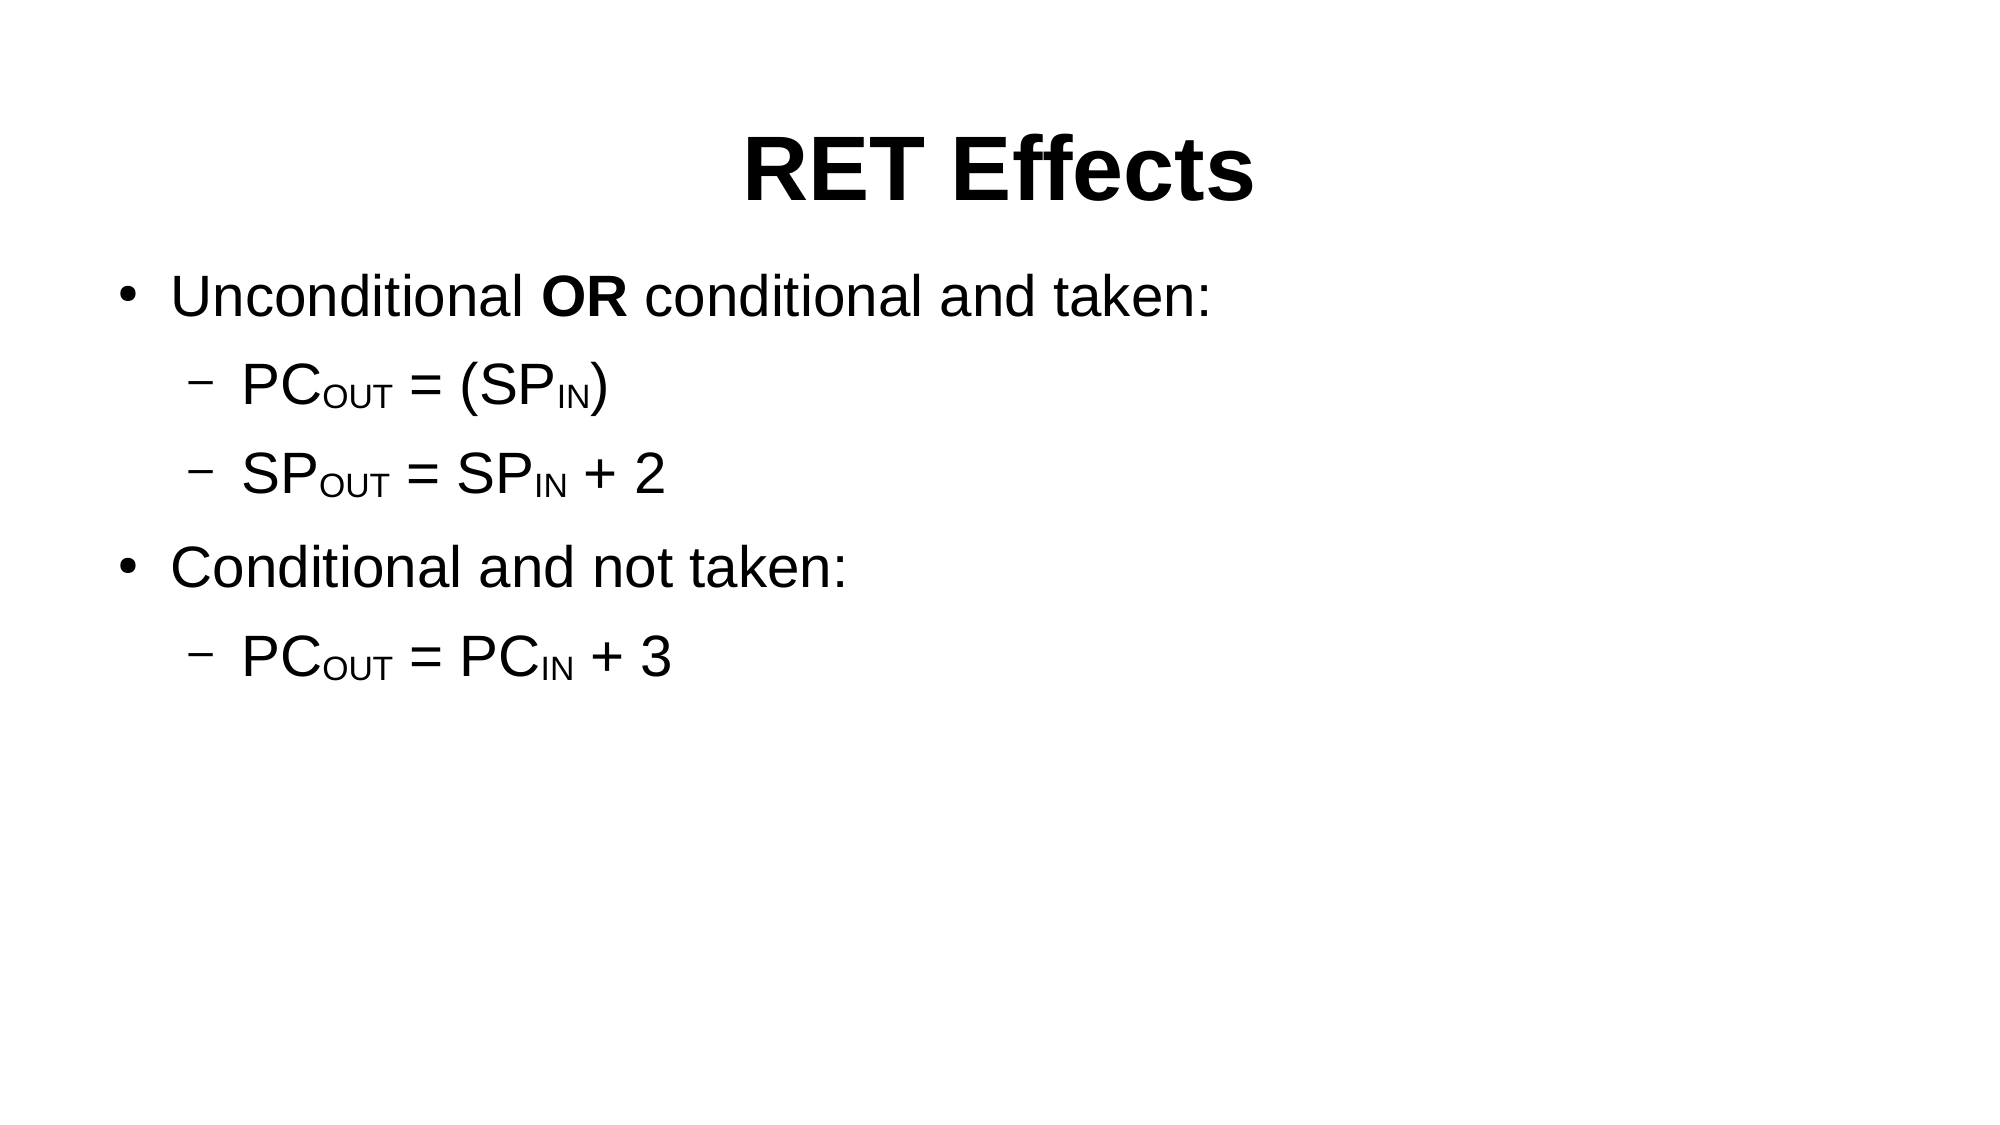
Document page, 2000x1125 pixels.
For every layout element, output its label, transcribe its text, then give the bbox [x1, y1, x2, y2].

list Unconditional OR conditional and taken: PCOUT = (SPIN) SPOUT = SPIN + 2 Conditional and not taken: PCOUT = PCIN + 3 [99, 263, 1935, 1066]
title RET Effects [137, 59, 1862, 263]
